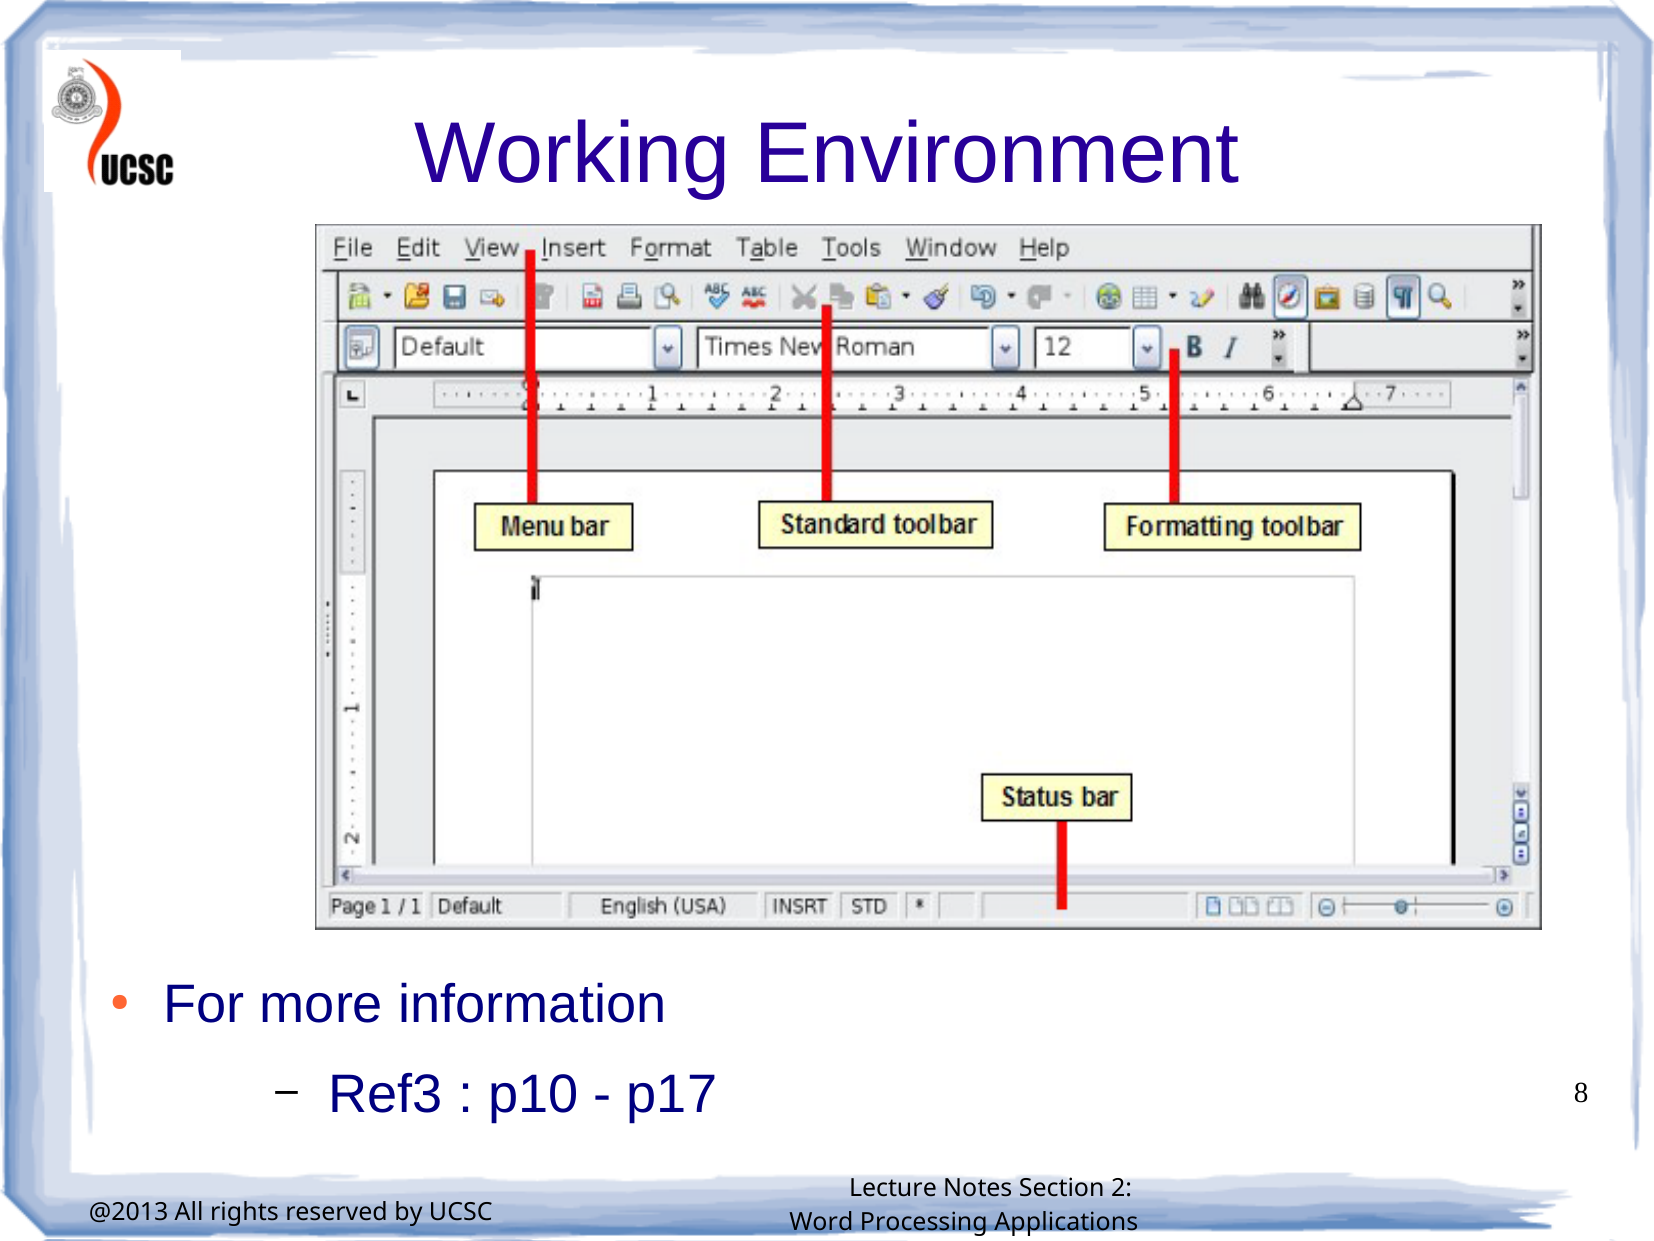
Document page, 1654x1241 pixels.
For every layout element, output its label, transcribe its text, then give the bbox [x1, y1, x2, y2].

list For more information Ref3 : p10 - p17 [92, 973, 1546, 1241]
title Working Environment [82, 49, 1571, 257]
picture [0, 0, 1654, 1241]
